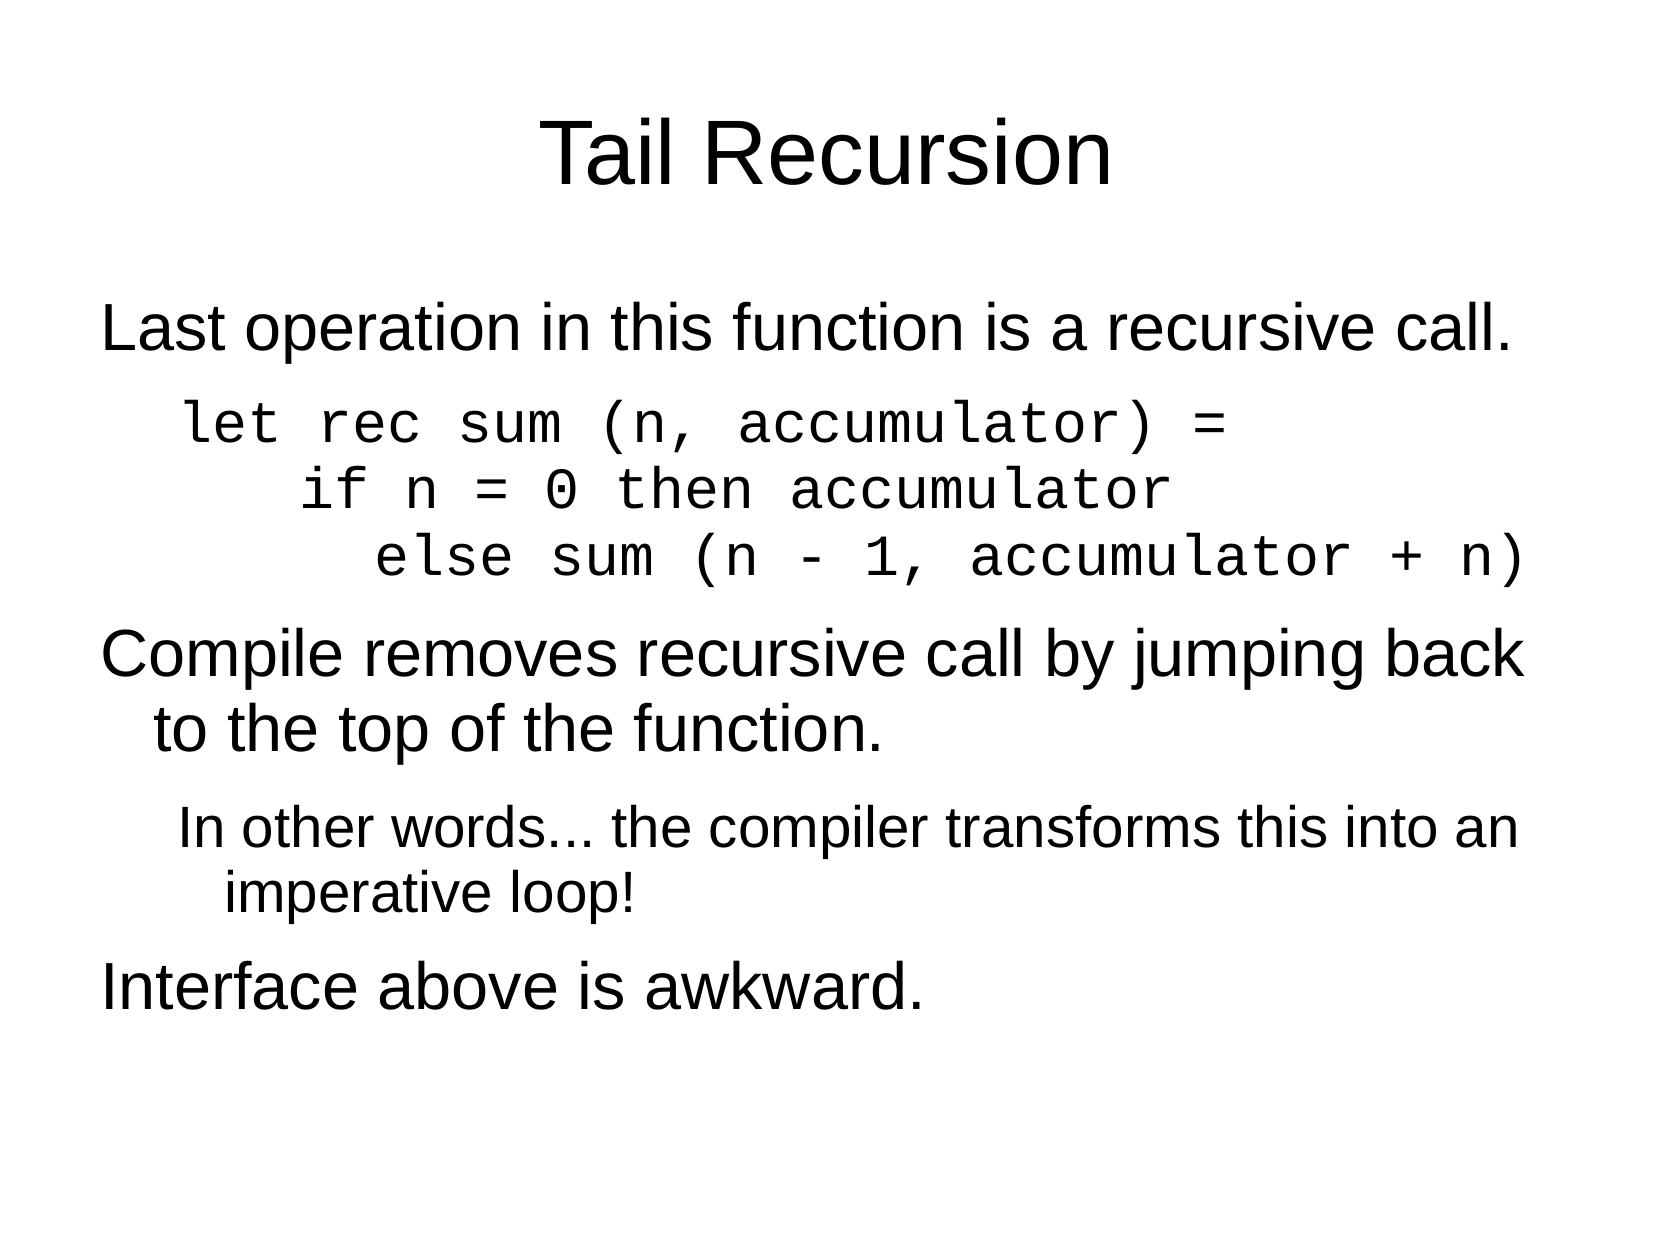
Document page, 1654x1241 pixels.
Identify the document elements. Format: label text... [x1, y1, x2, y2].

list Last operation in this function is a recursive call. let rec sum (n, accumulator) = if n = 0 then accumulator else sum (n - 1, accumulator + n) Compile removes recursive call by jumping back to the top of the function. In other words... the compiler transforms this into an imperative loop! Interface above is awkward. [82, 290, 1571, 1094]
title Tail Recursion [82, 56, 1571, 250]
